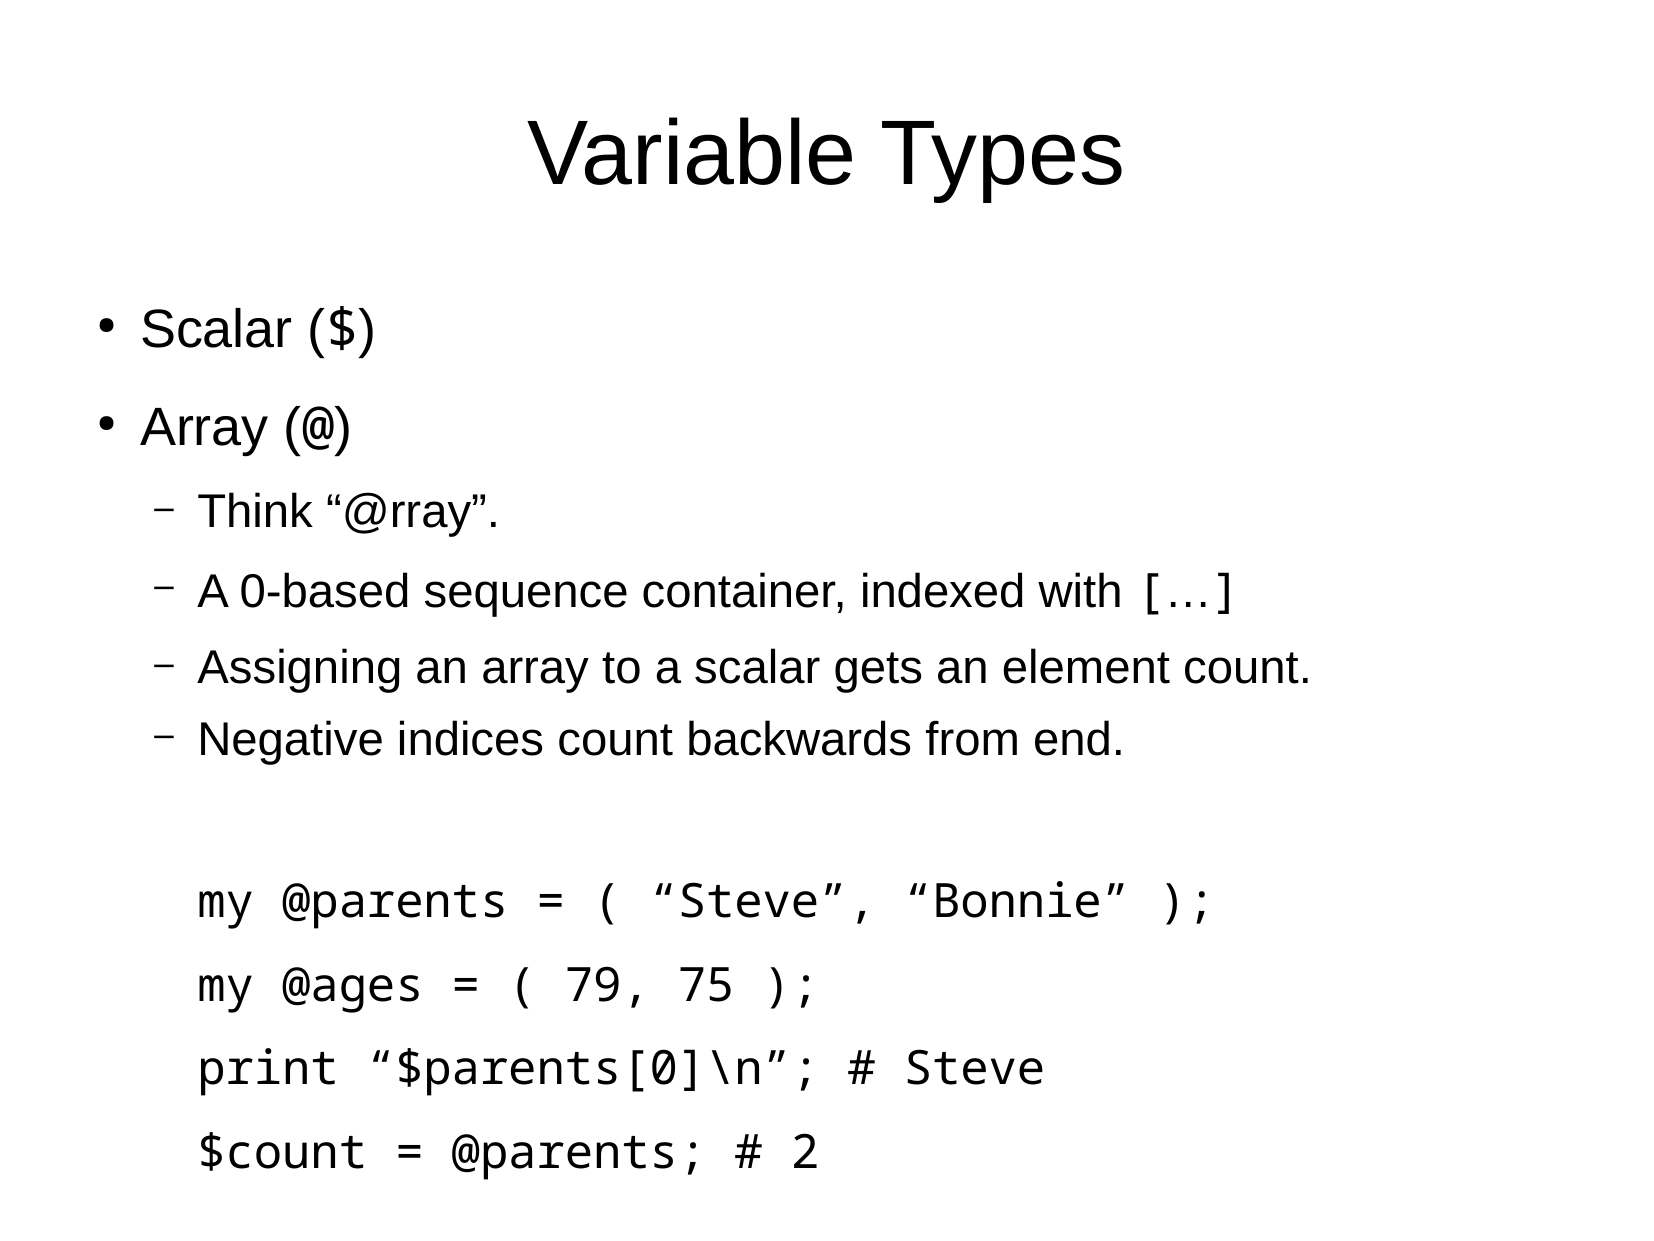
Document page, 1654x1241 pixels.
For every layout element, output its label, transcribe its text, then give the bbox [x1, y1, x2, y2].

title Variable Types [82, 49, 1571, 257]
list Scalar ($) Array (@) Think “@rray”. A 0-based sequence container, indexed with […] Assigning an array to a scalar gets an element count. Negative indices count backwards from end. my @parents = ( “Steve”, “Bonnie” ); my @ages = ( 79, 75 ); print “$parents[0]\n”; # Steve $count = @parents; # 2 [82, 290, 1571, 1186]
